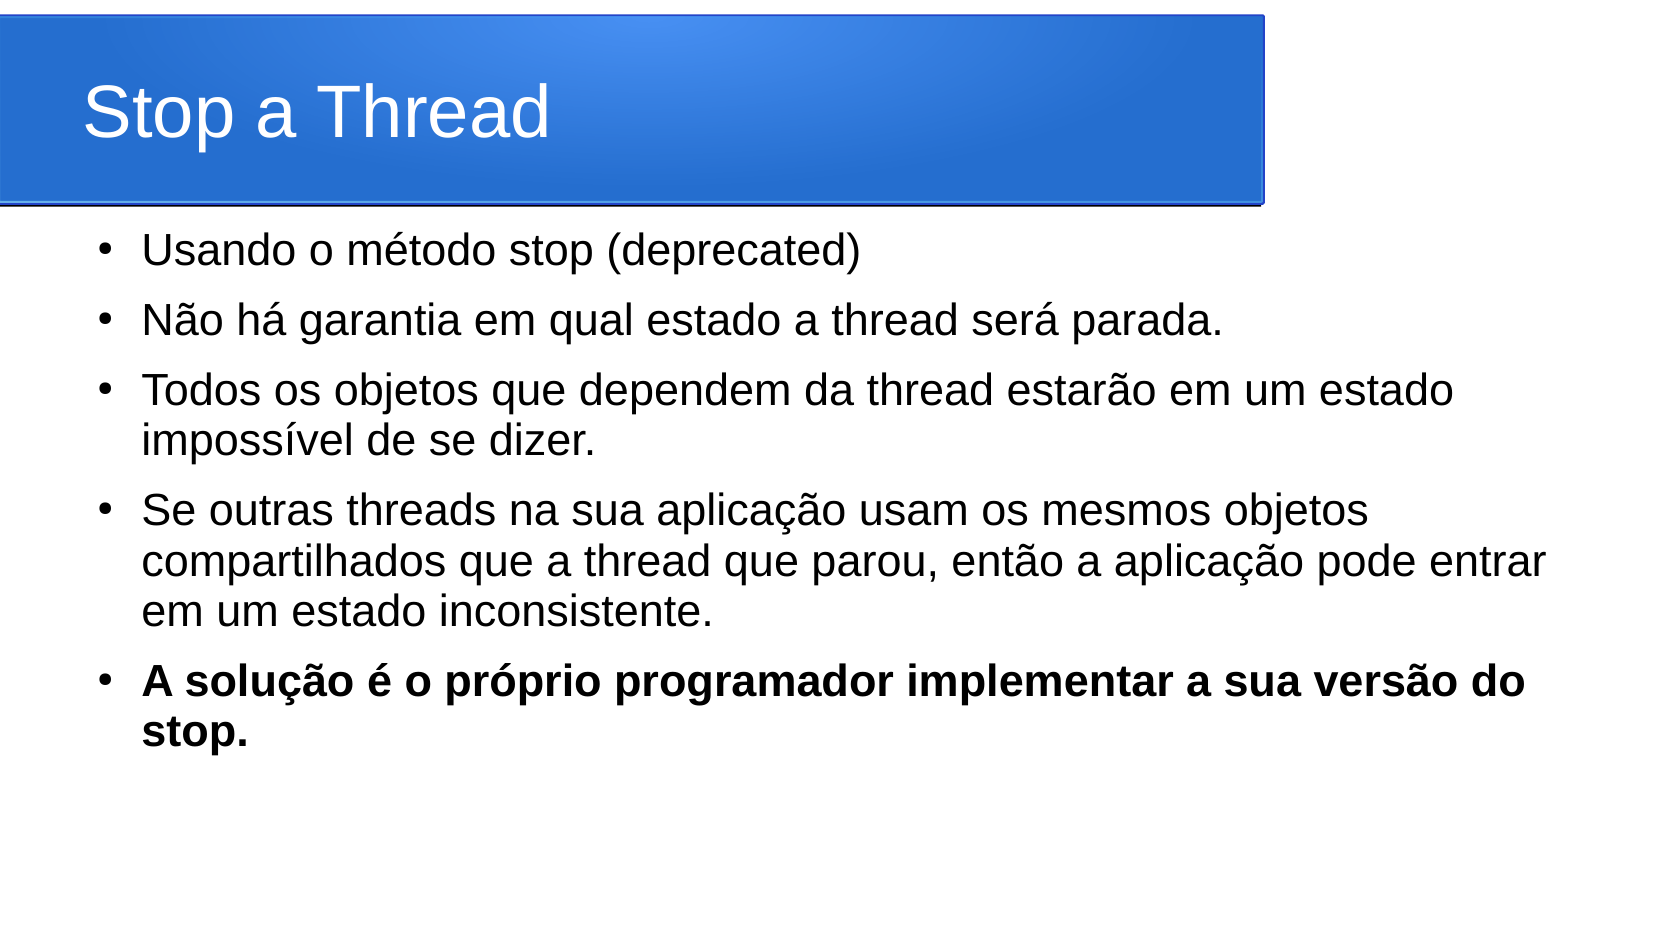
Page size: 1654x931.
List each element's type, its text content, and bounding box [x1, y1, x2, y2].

list Usando o método stop (deprecated) Não há garantia em qual estado a thread será parada. Todos os objetos que dependem da thread estarão em um estado impossível de se dizer. Se outras threads na sua aplicação usam os mesmos objetos compartilhados que a thread que parou, então a aplicação pode entrar em um estado inconsistente. A solução é o próprio programador implementar a sua versão do stop. [82, 224, 1571, 764]
title Stop a Thread [82, 35, 1235, 189]
